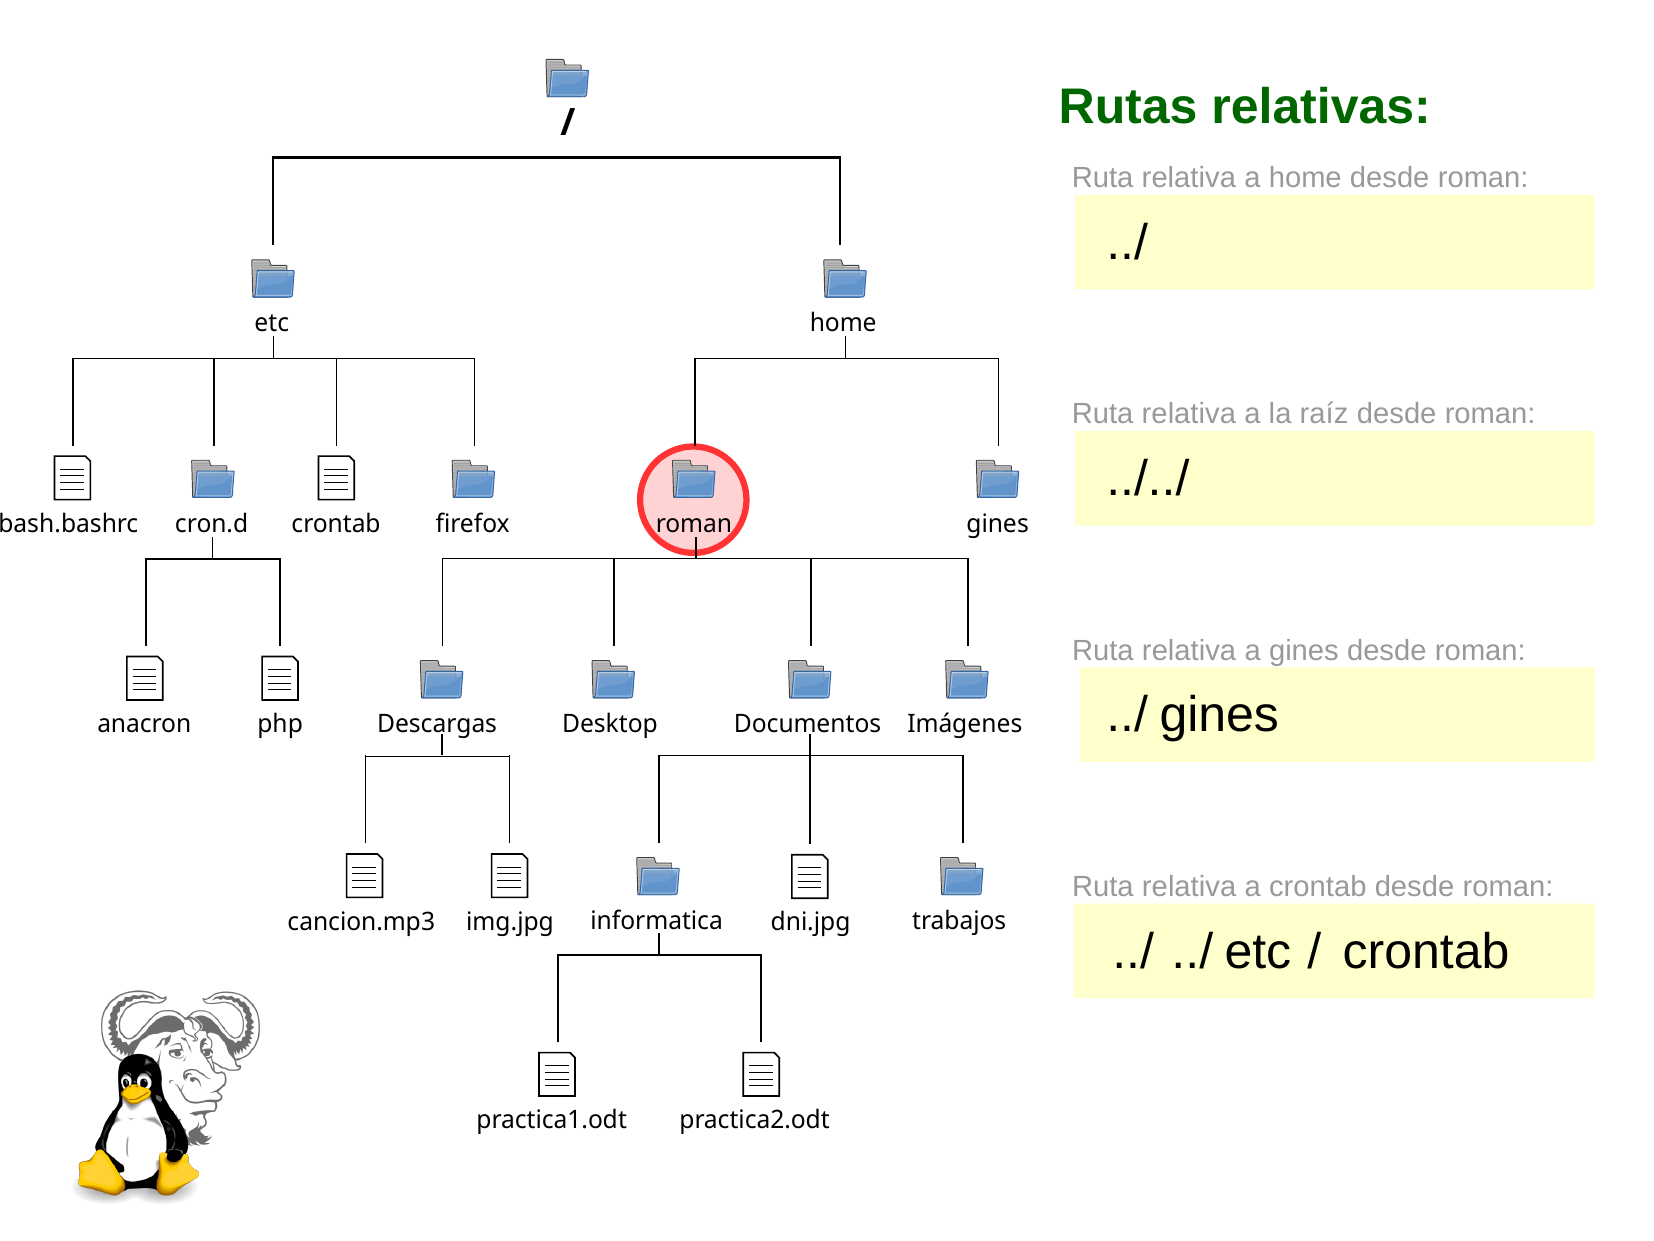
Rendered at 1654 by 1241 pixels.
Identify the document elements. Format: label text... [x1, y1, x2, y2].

text_box ../ [1091, 442, 1164, 514]
text_box etc [1209, 915, 1292, 987]
text_box [1074, 194, 1595, 290]
text_box / [1292, 915, 1337, 987]
text_box ../ [1091, 206, 1164, 278]
text_box ../ [1091, 679, 1144, 750]
text_box ../ [1132, 443, 1205, 514]
text_box Ruta relativa a crontab desde roman: [1057, 862, 1570, 910]
text_box Ruta relativa a la raíz desde roman: [1057, 389, 1552, 438]
text_box ../ [1156, 915, 1209, 987]
text_box ../ [1097, 915, 1156, 987]
text_box crontab [1337, 915, 1525, 987]
text_box Ruta relativa a gines desde roman: [1057, 626, 1542, 674]
picture [0, 58, 1032, 1205]
text_box [1074, 431, 1595, 526]
text_box [1073, 903, 1595, 999]
text_box Ruta relativa a home desde roman: [1057, 153, 1545, 202]
text_box Rutas relativas: [1043, 71, 1447, 142]
text_box gines [1144, 679, 1294, 750]
text_box [1079, 667, 1595, 762]
